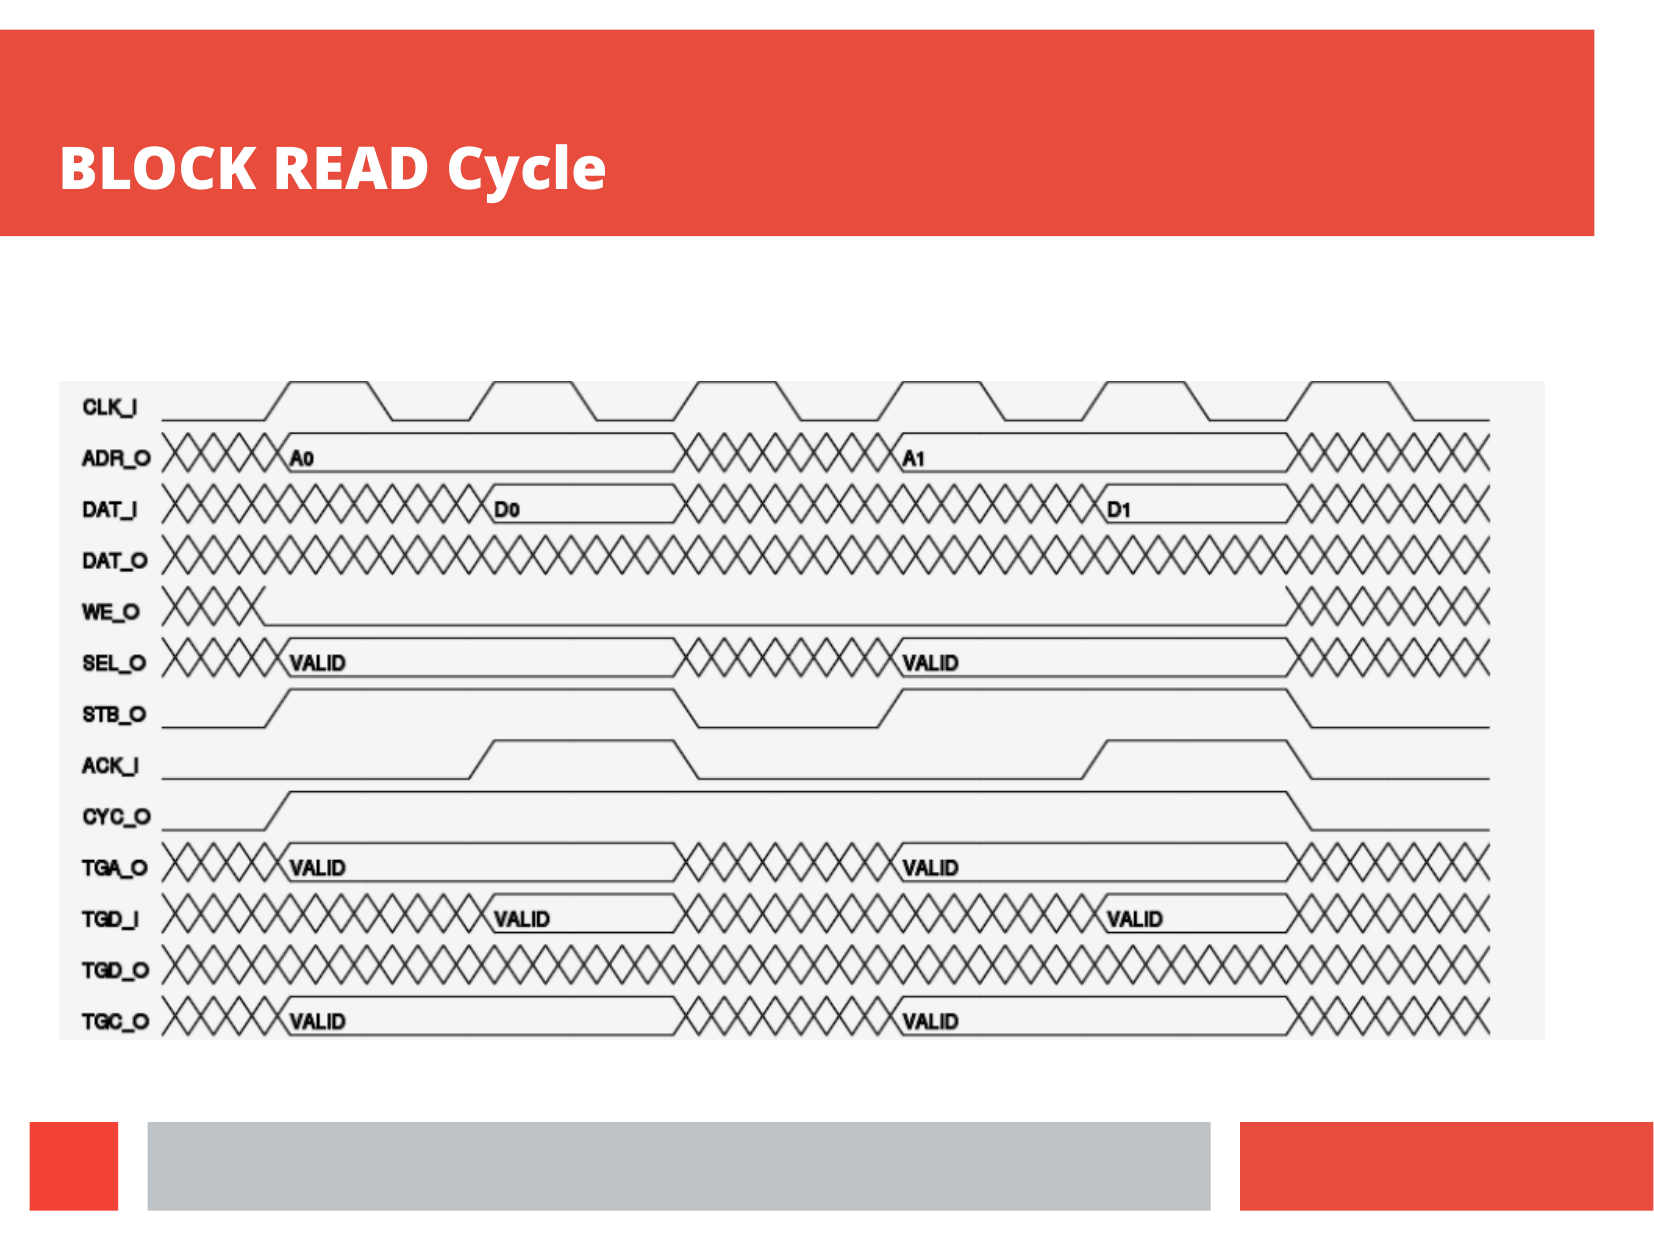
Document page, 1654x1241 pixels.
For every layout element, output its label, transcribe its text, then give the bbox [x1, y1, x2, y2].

picture [59, 381, 1545, 1040]
title BLOCK READ Cycle [59, 59, 1595, 207]
